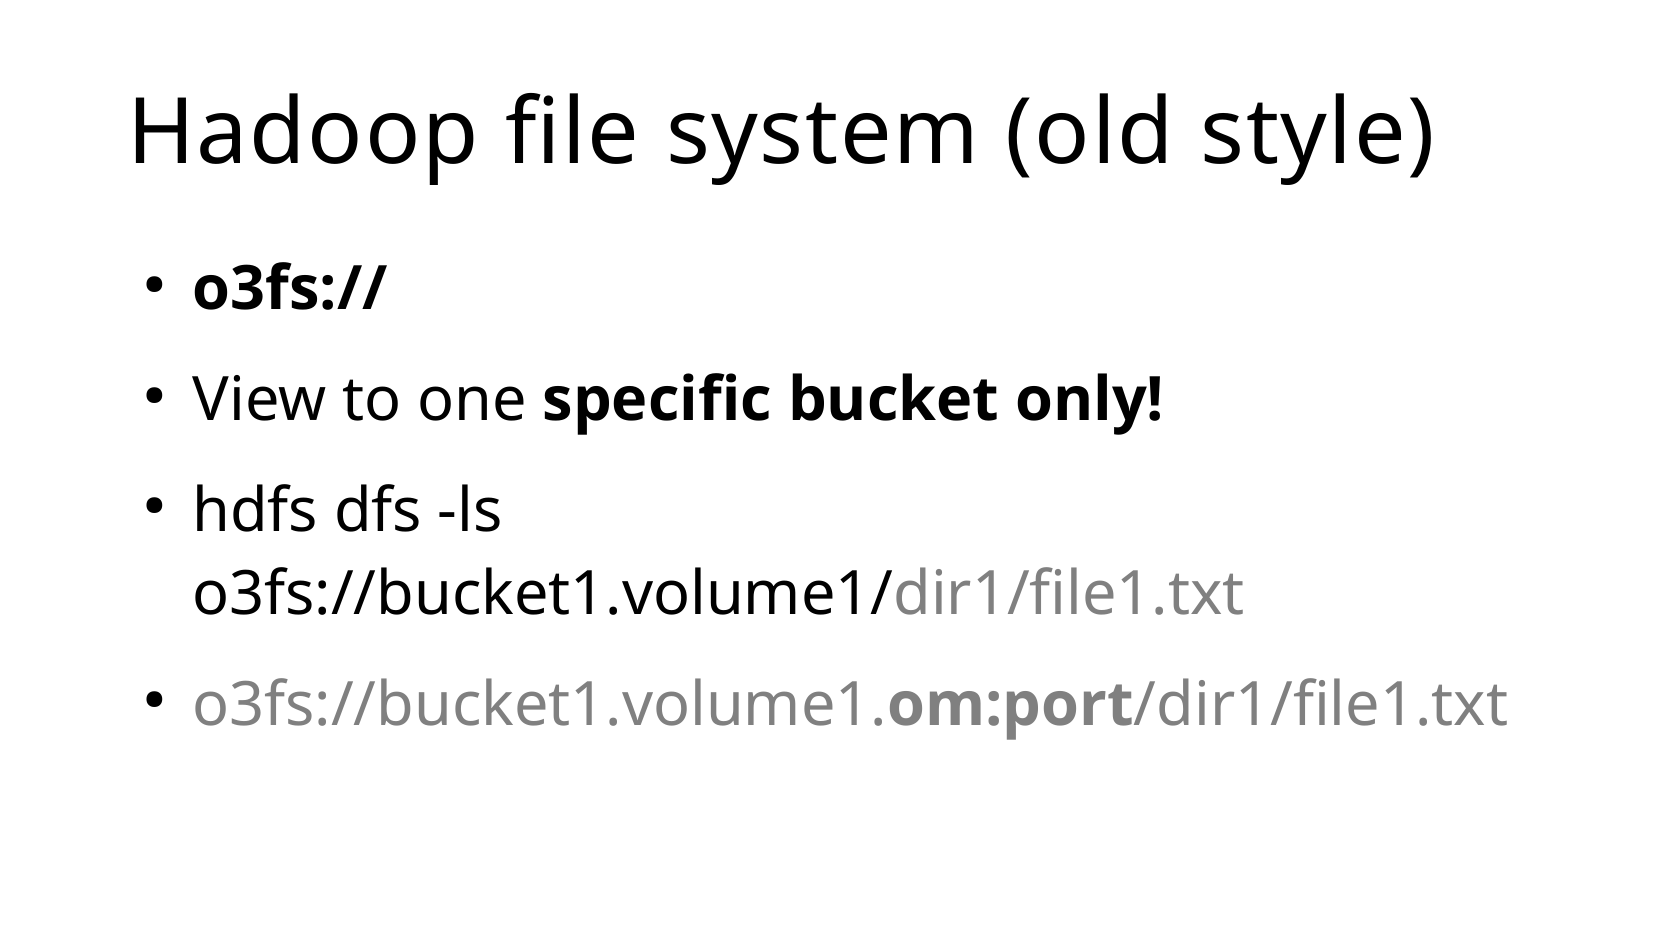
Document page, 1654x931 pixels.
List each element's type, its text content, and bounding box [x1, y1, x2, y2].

title Hadoop file system (old style) [127, 69, 1654, 187]
list o3fs:// View to one specific bucket only! hdfs dfs -ls o3fs://bucket1.volume1/dir1/file1.txt o3fs://bucket1.volume1.om:port/dir1/file1.txt [127, 244, 1527, 784]
